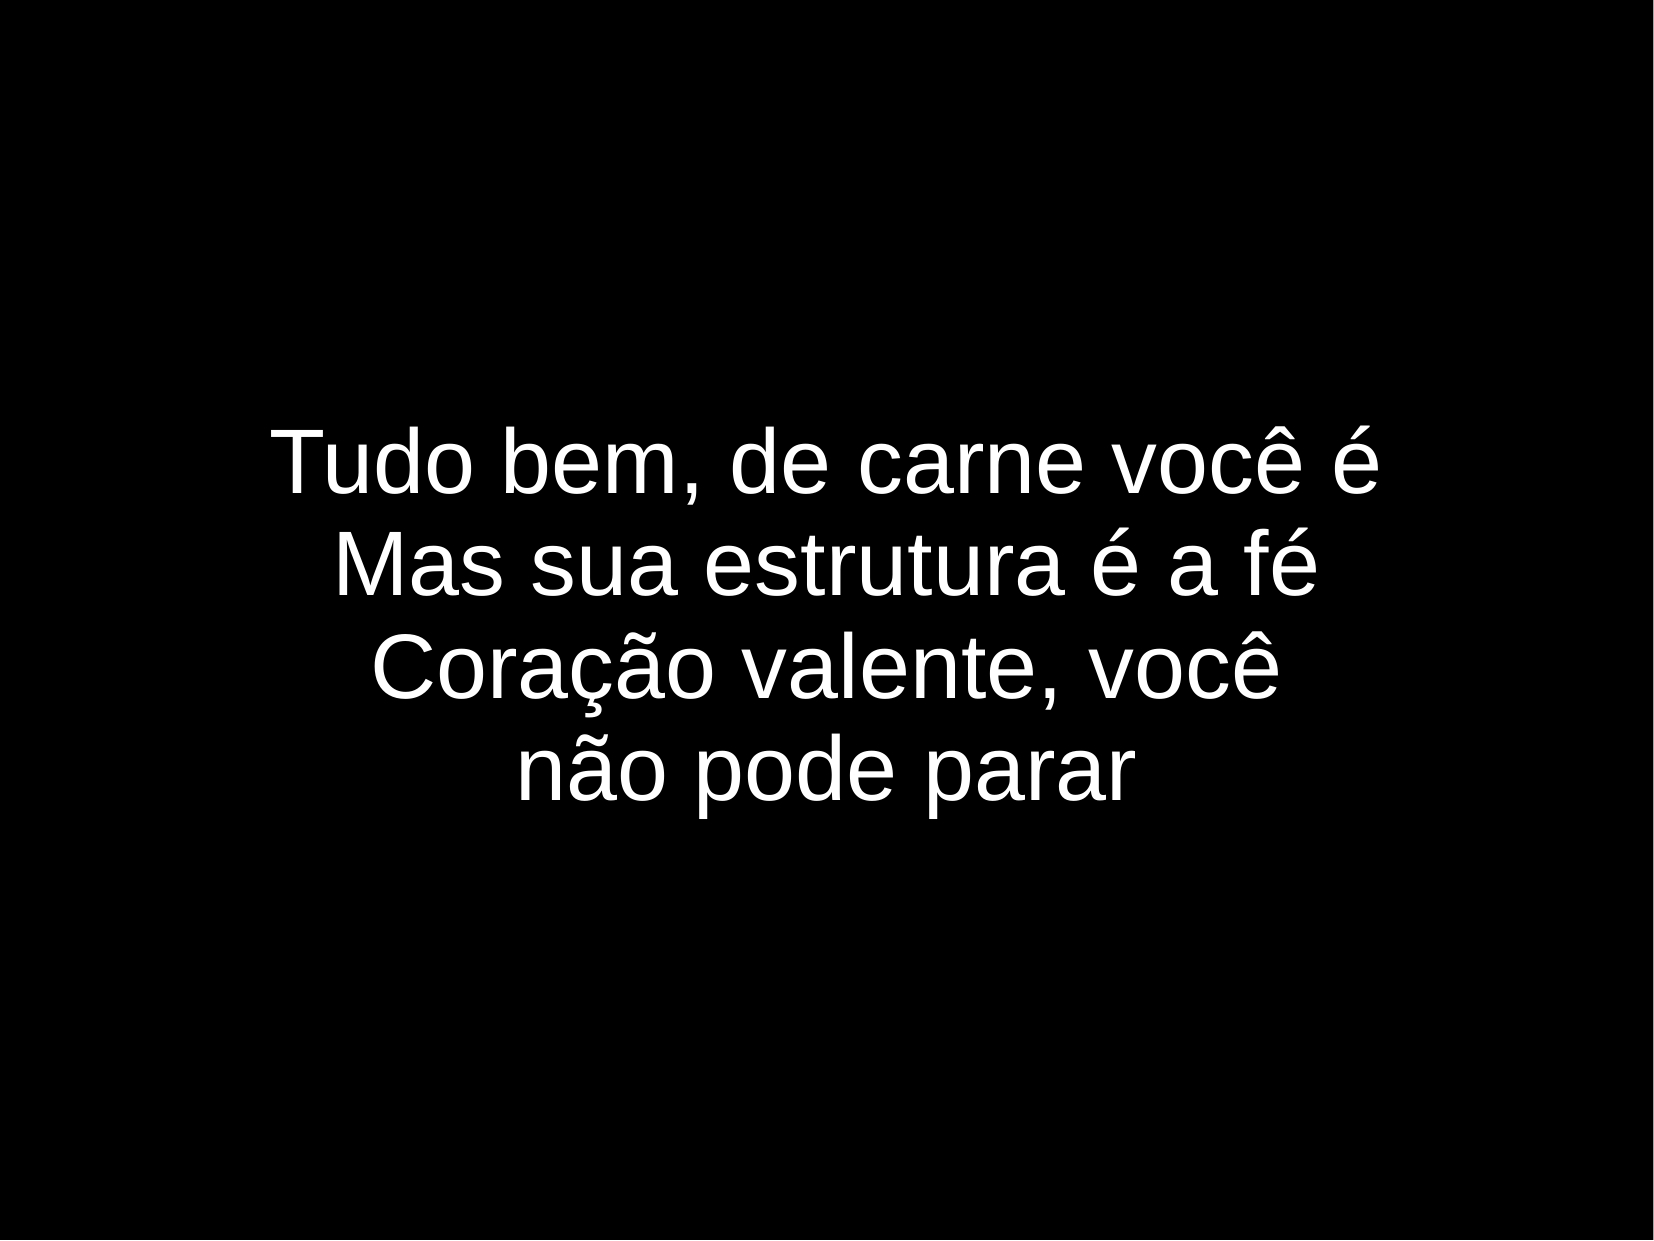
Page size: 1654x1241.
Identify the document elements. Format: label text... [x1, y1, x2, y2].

subtitle Tudo bem, de carne você é Mas sua estrutura é a fé Coração valente, você não pode parar [82, 49, 1571, 1182]
